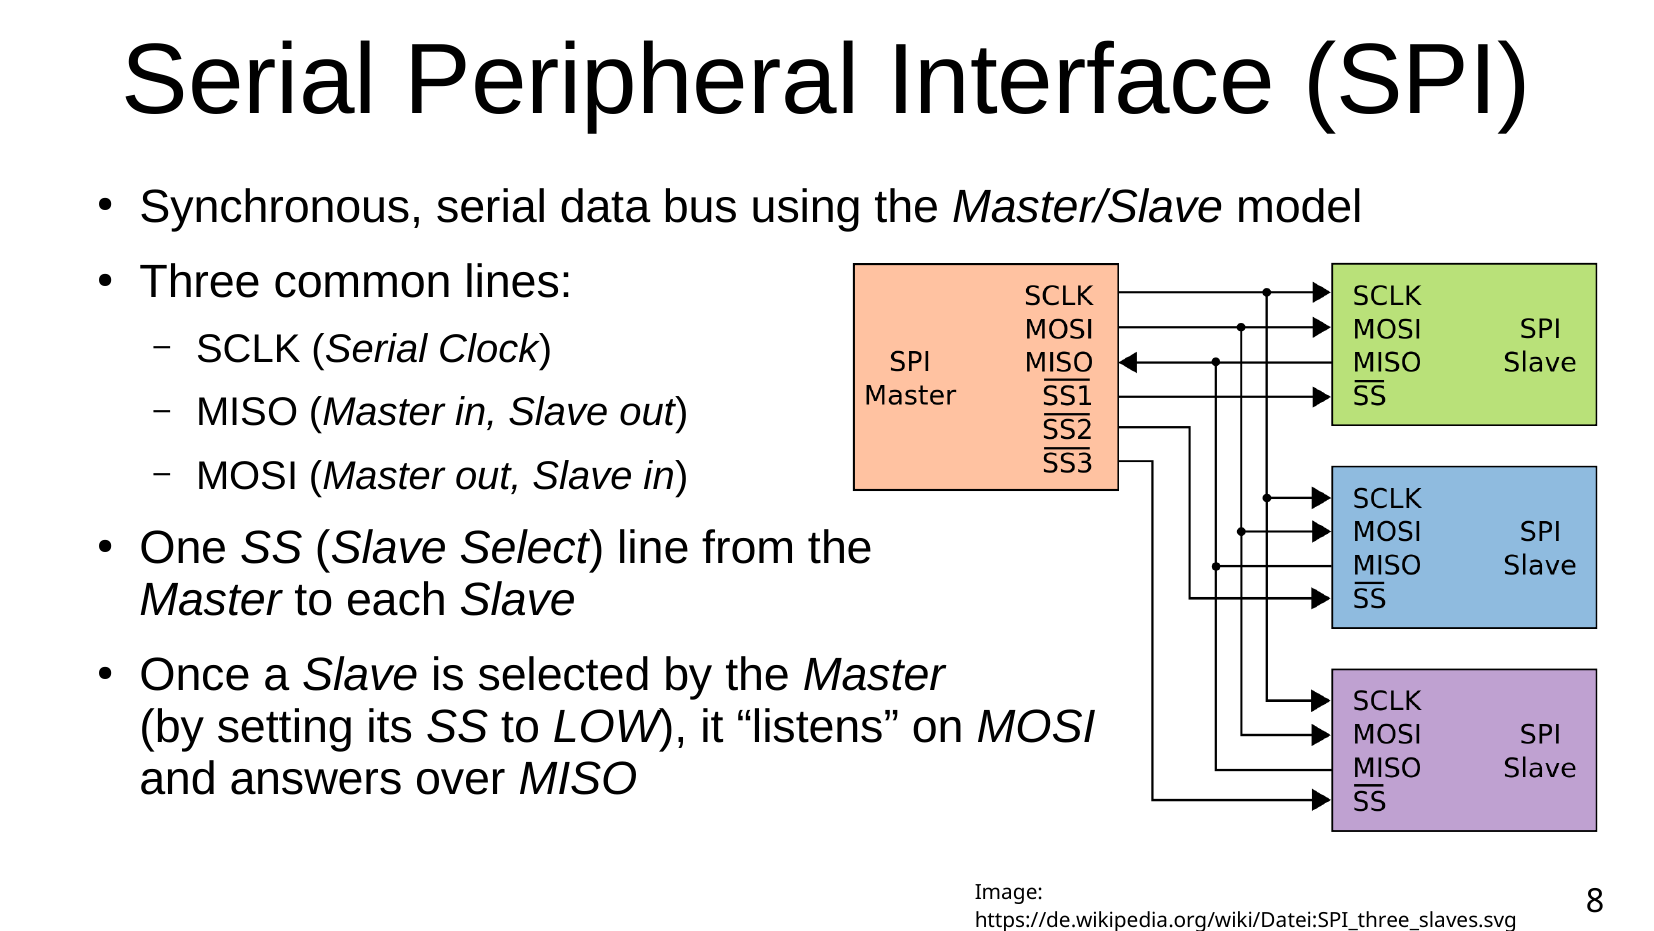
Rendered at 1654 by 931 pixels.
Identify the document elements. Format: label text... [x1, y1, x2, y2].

picture [825, 235, 1636, 879]
title Serial Peripheral Interface (SPI) [82, 1, 1571, 157]
text_box Image: https://de.wikipedia.org/wiki/Datei:SPI_three_slaves.svg [960, 870, 1561, 906]
list Synchronous, serial data bus using the Master/Slave model Three common lines: SCLK (Serial Clock) MISO (Master in, Slave out) MOSI (Master out, Slave in) One SS (Slave Select) line from the Master to each Slave Once a Slave is selected by the Master (by setting its SS to LOW), it “listens” on MOSI and answers over MISO [82, 180, 1591, 811]
